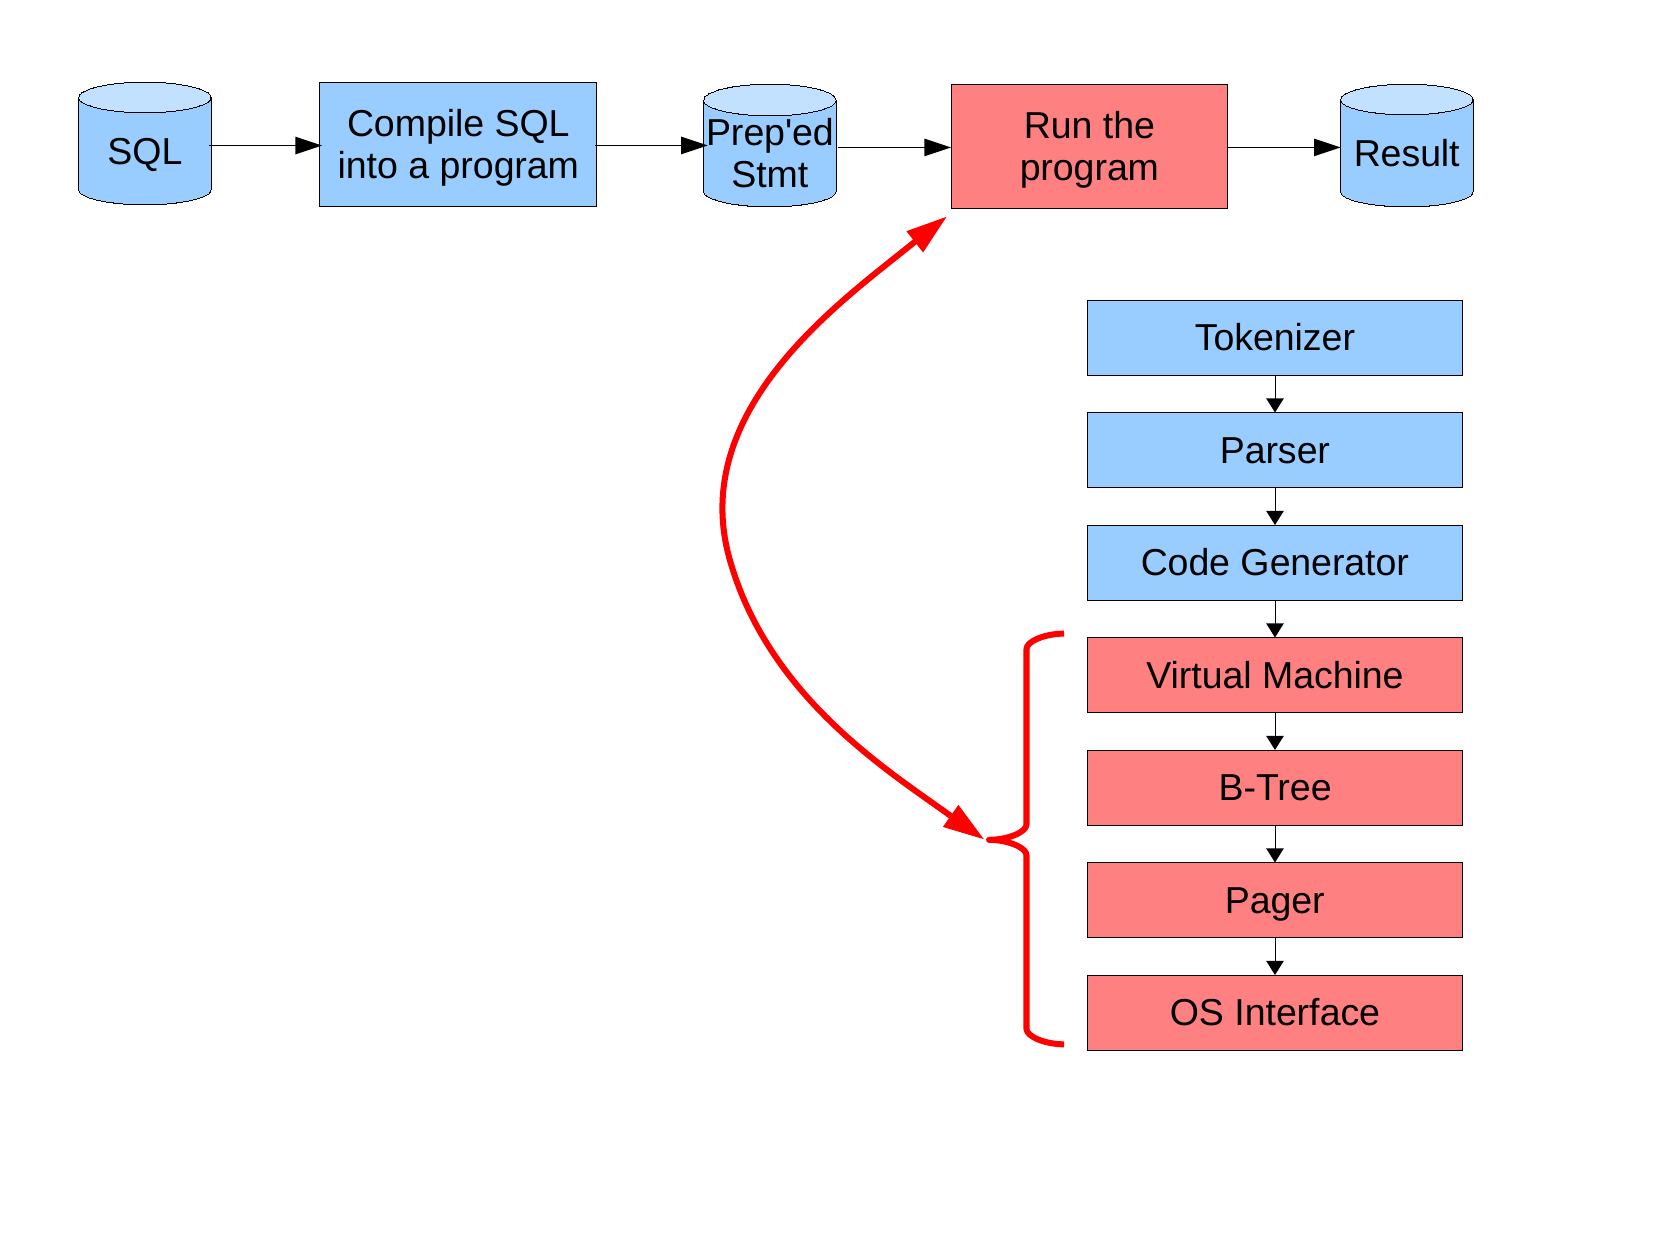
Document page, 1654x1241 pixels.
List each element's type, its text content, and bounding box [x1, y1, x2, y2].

text_box Result [1340, 100, 1474, 207]
text_box Tokenizer [1087, 300, 1463, 376]
text_box OS Interface [1087, 975, 1463, 1051]
text_box Code Generator [1087, 525, 1463, 601]
text_box B-Tree [1087, 750, 1463, 826]
text_box Pager [1087, 862, 1463, 938]
text_box Run the program [951, 84, 1228, 209]
text_box Compile SQL into a program [319, 82, 597, 207]
text_box Prep'ed Stmt [703, 101, 837, 207]
text_box Virtual Machine [1087, 637, 1463, 713]
text_box Parser [1087, 412, 1463, 488]
text_box SQL [78, 98, 212, 205]
